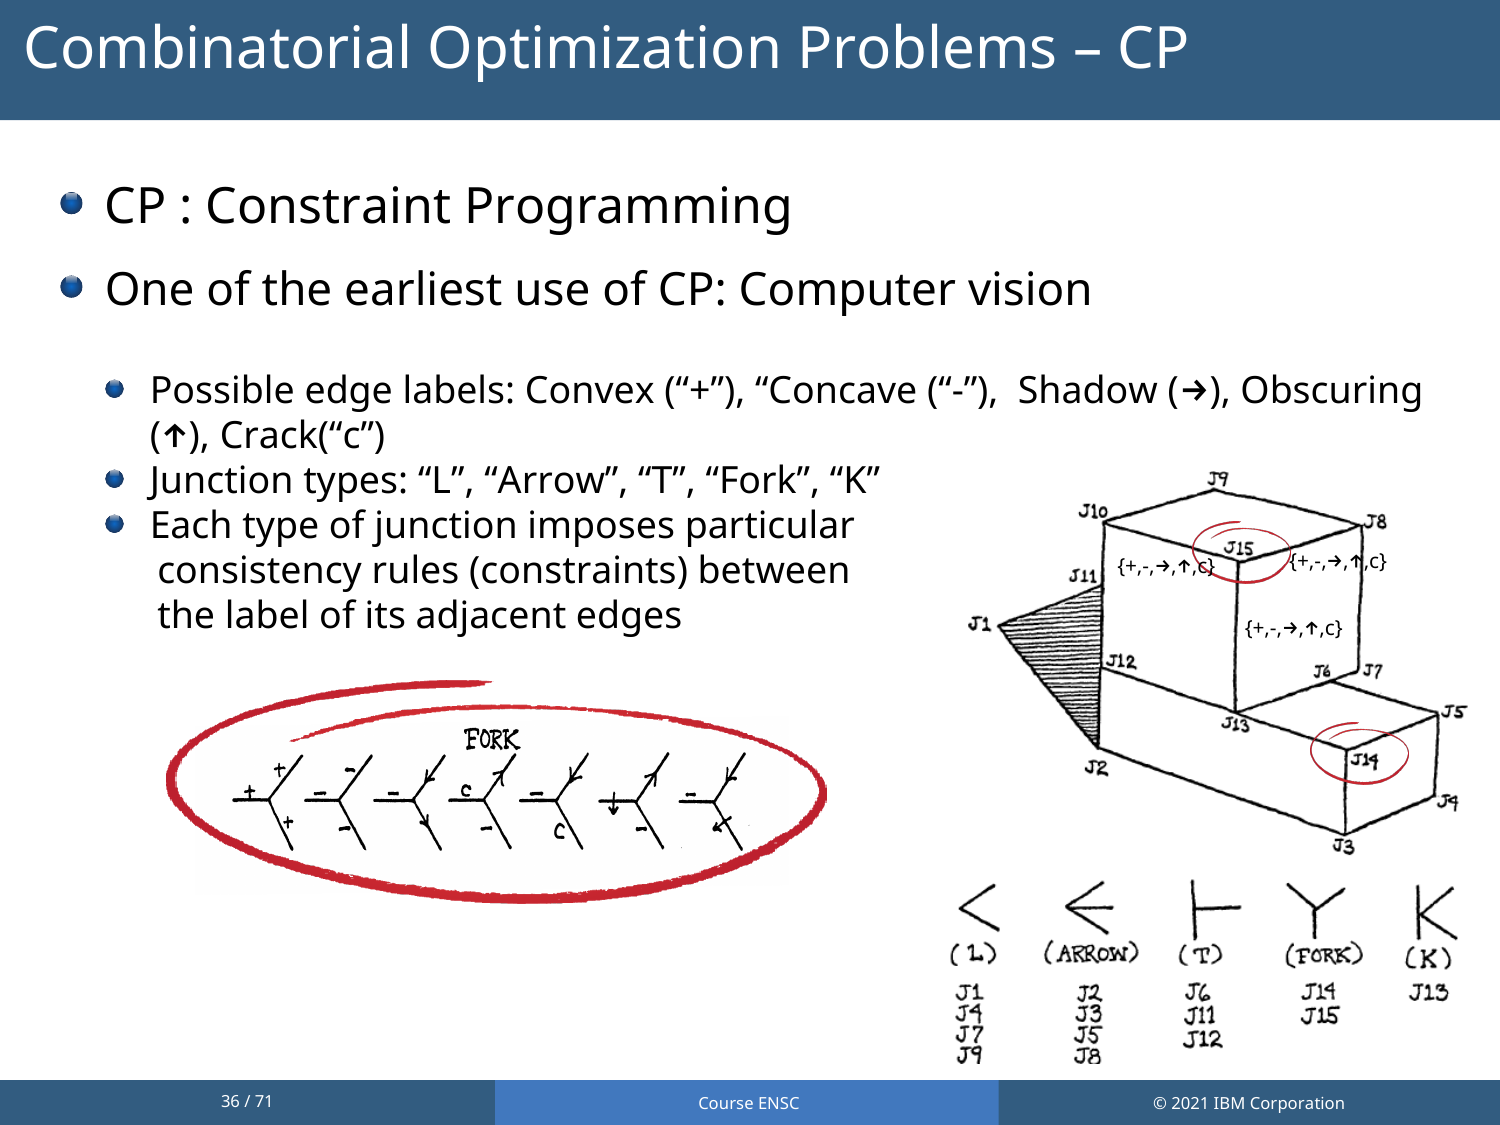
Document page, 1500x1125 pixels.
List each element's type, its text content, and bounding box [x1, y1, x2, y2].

text_box {+,-,→,↑,c} [1102, 545, 1231, 586]
picture [166, 680, 827, 904]
text_box {+,-,→,↑,c} [1230, 607, 1359, 648]
list CP : Constraint Programming One of the earliest use of CP: Computer vision Possible edge labels: Convex (“+”), “Concave (“-”), Shadow (→), Obscuring (↑), Crack(“c”) Junction types: “L”, “Arrow”, “T”, “Fork”, “K” Each type of junction imposes particular consistency rules (constraints) between the label of its adjacent edges [45, 165, 1441, 1036]
text_box {+,-,→,↑,c} [1274, 539, 1403, 580]
title Combinatorial Optimization Problems – CP [0, 0, 1500, 121]
picture [925, 456, 1475, 1065]
